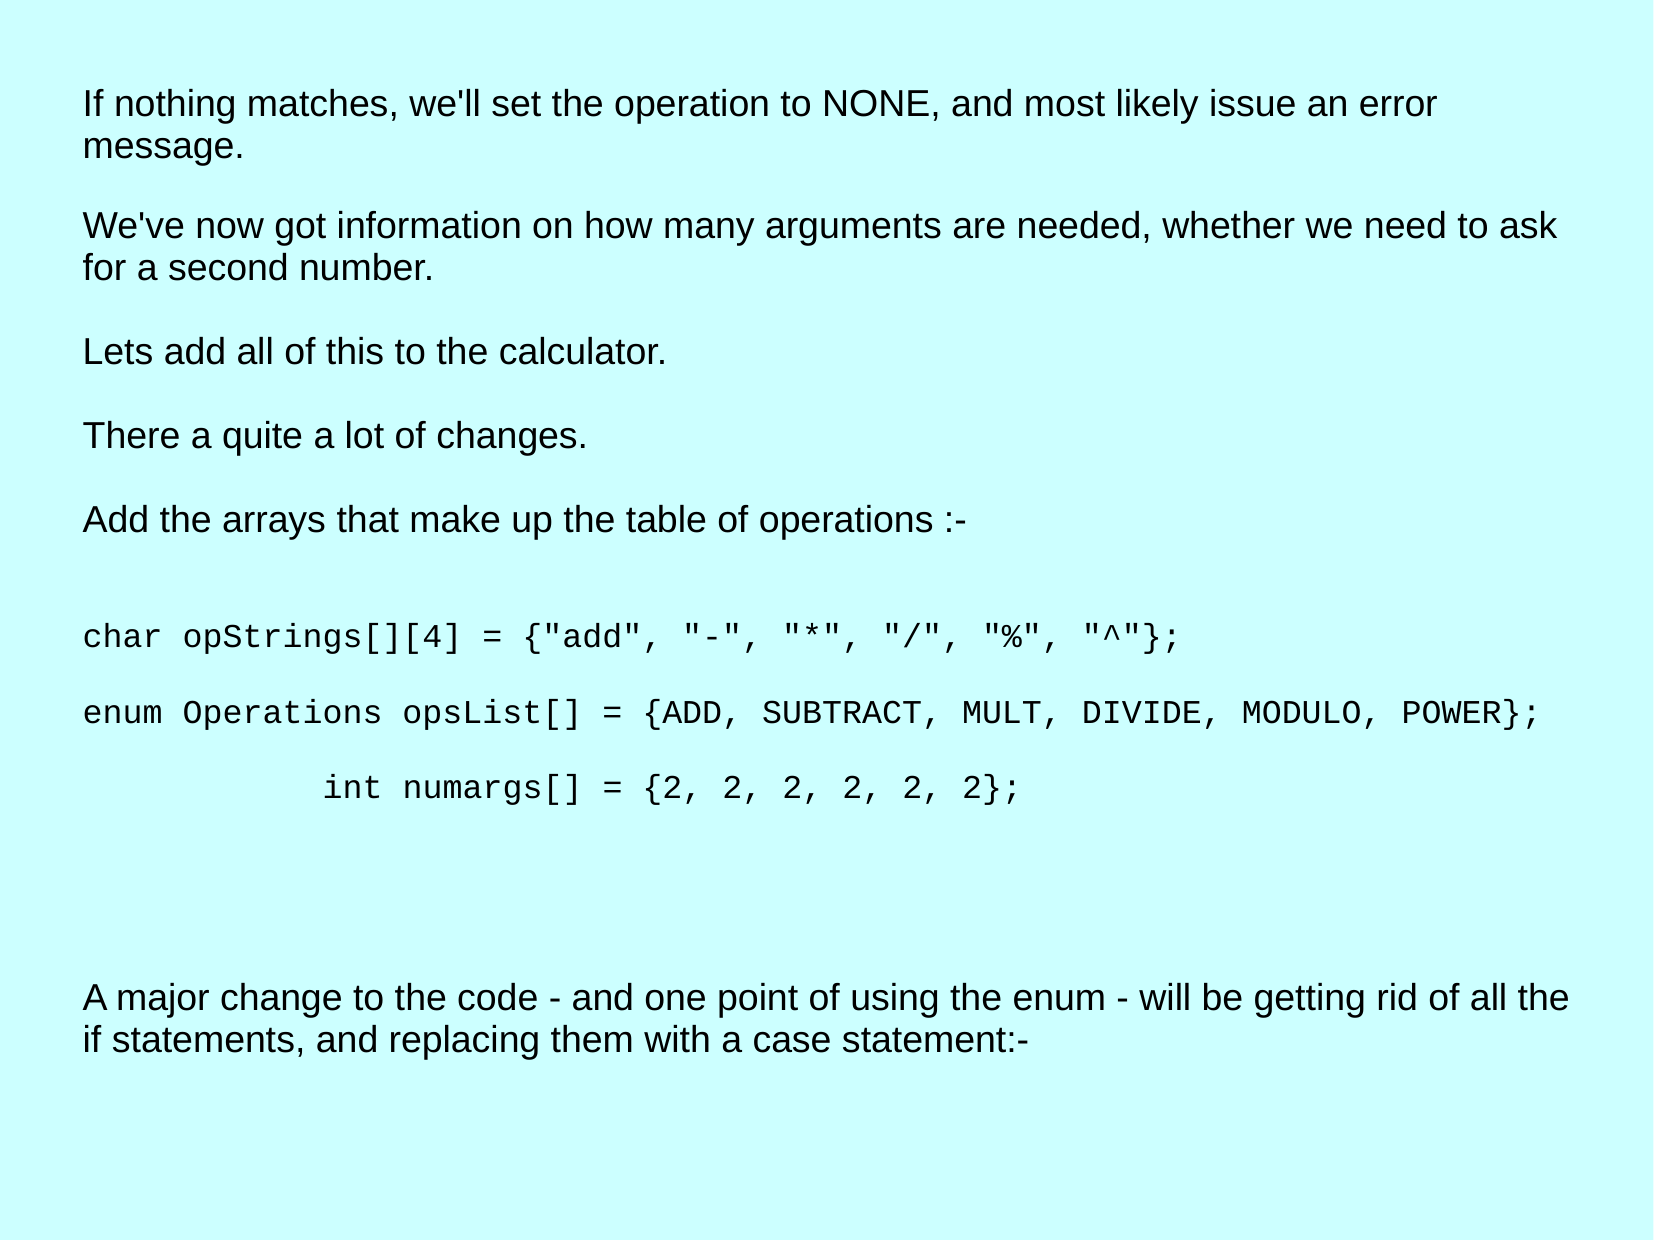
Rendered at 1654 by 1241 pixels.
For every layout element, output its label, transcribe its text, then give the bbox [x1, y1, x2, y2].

subtitle If nothing matches, we'll set the operation to NONE, and most likely issue an error message. We've now got information on how many arguments are needed, whether we need to ask for a second number. Lets add all of this to the calculator. There a quite a lot of changes. Add the arrays that make up the table of operations :- char opStrings[][4] = {"add", "-", "*", "/", "%", "^"}; enum Operations opsList[] = {ADD, SUBTRACT, MULT, DIVIDE, MODULO, POWER}; int numargs[] = {2, 2, 2, 2, 2, 2}; A major change to the code - and one point of using the enum - will be getting rid of all the if statements, and replacing them with a case statement:- [82, 82, 1583, 1158]
